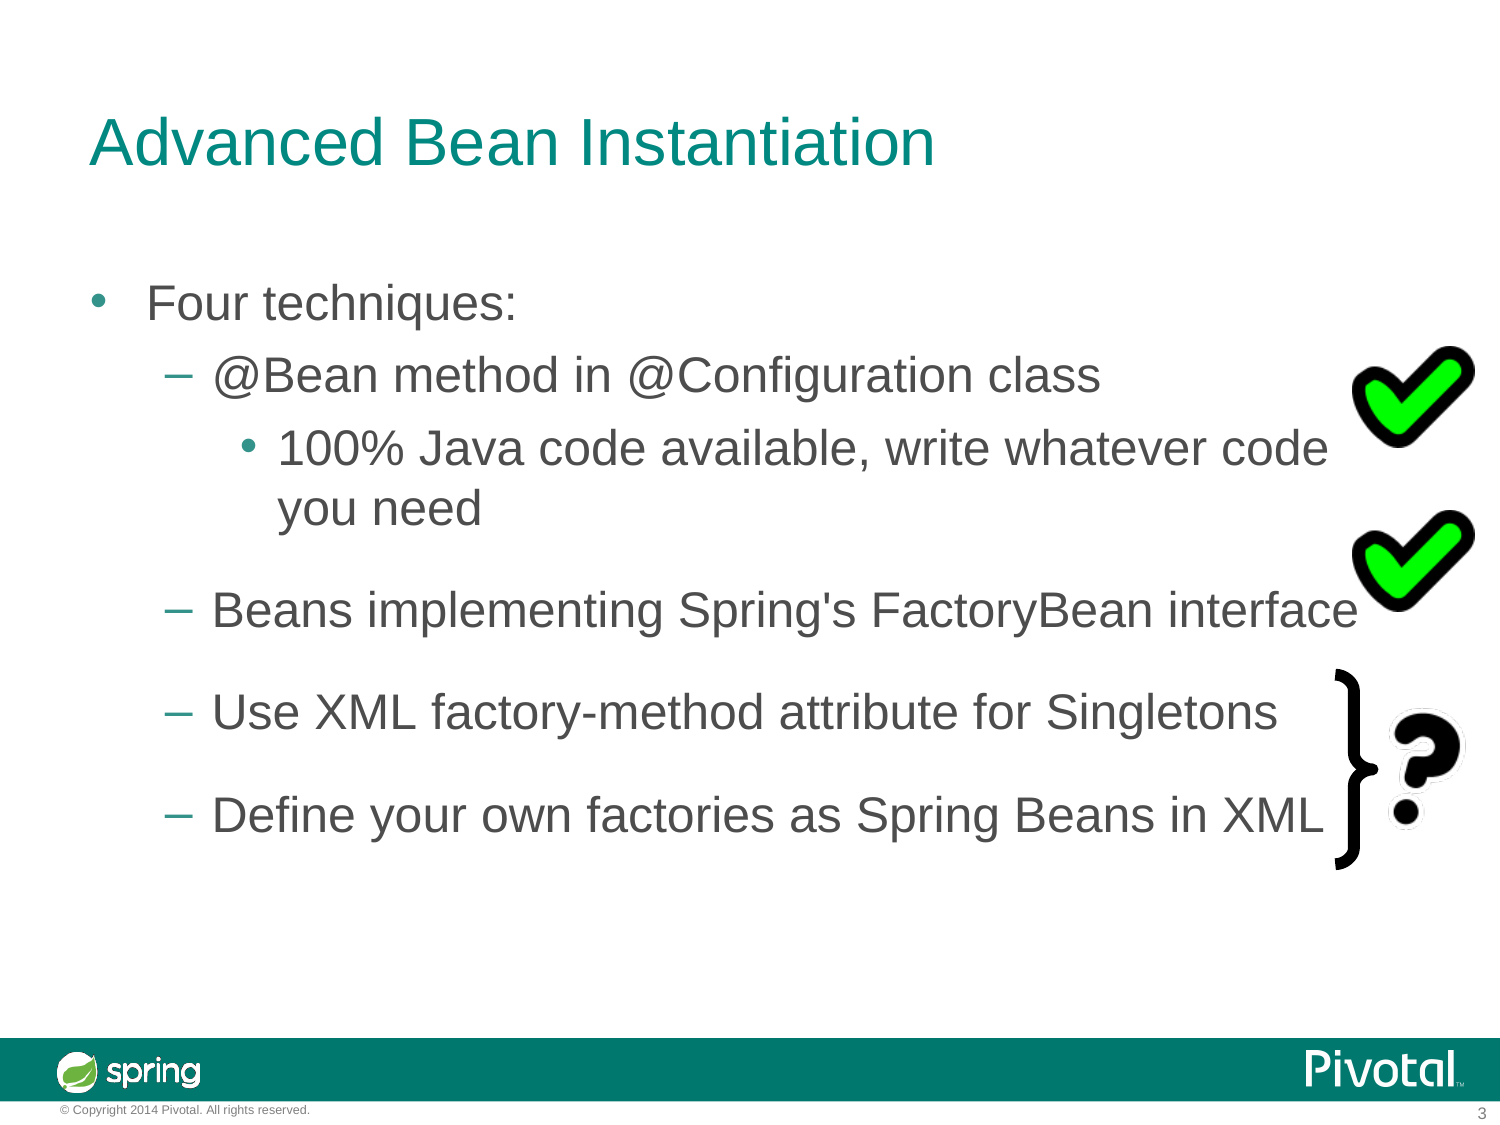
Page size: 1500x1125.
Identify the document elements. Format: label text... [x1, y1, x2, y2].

list Four techniques: @Bean method in @Configuration class 100% Java code available, write whatever code you need Beans implementing Spring's FactoryBean interface Use XML factory-method attribute for Singletons Define your own factories as Spring Beans in XML [75, 262, 1426, 988]
picture [1352, 510, 1475, 612]
picture [1365, 707, 1489, 831]
picture [1352, 346, 1475, 448]
picture [32, 1041, 210, 1103]
title Advanced Bean Instantiation [75, 45, 1426, 233]
picture [1306, 1050, 1464, 1087]
